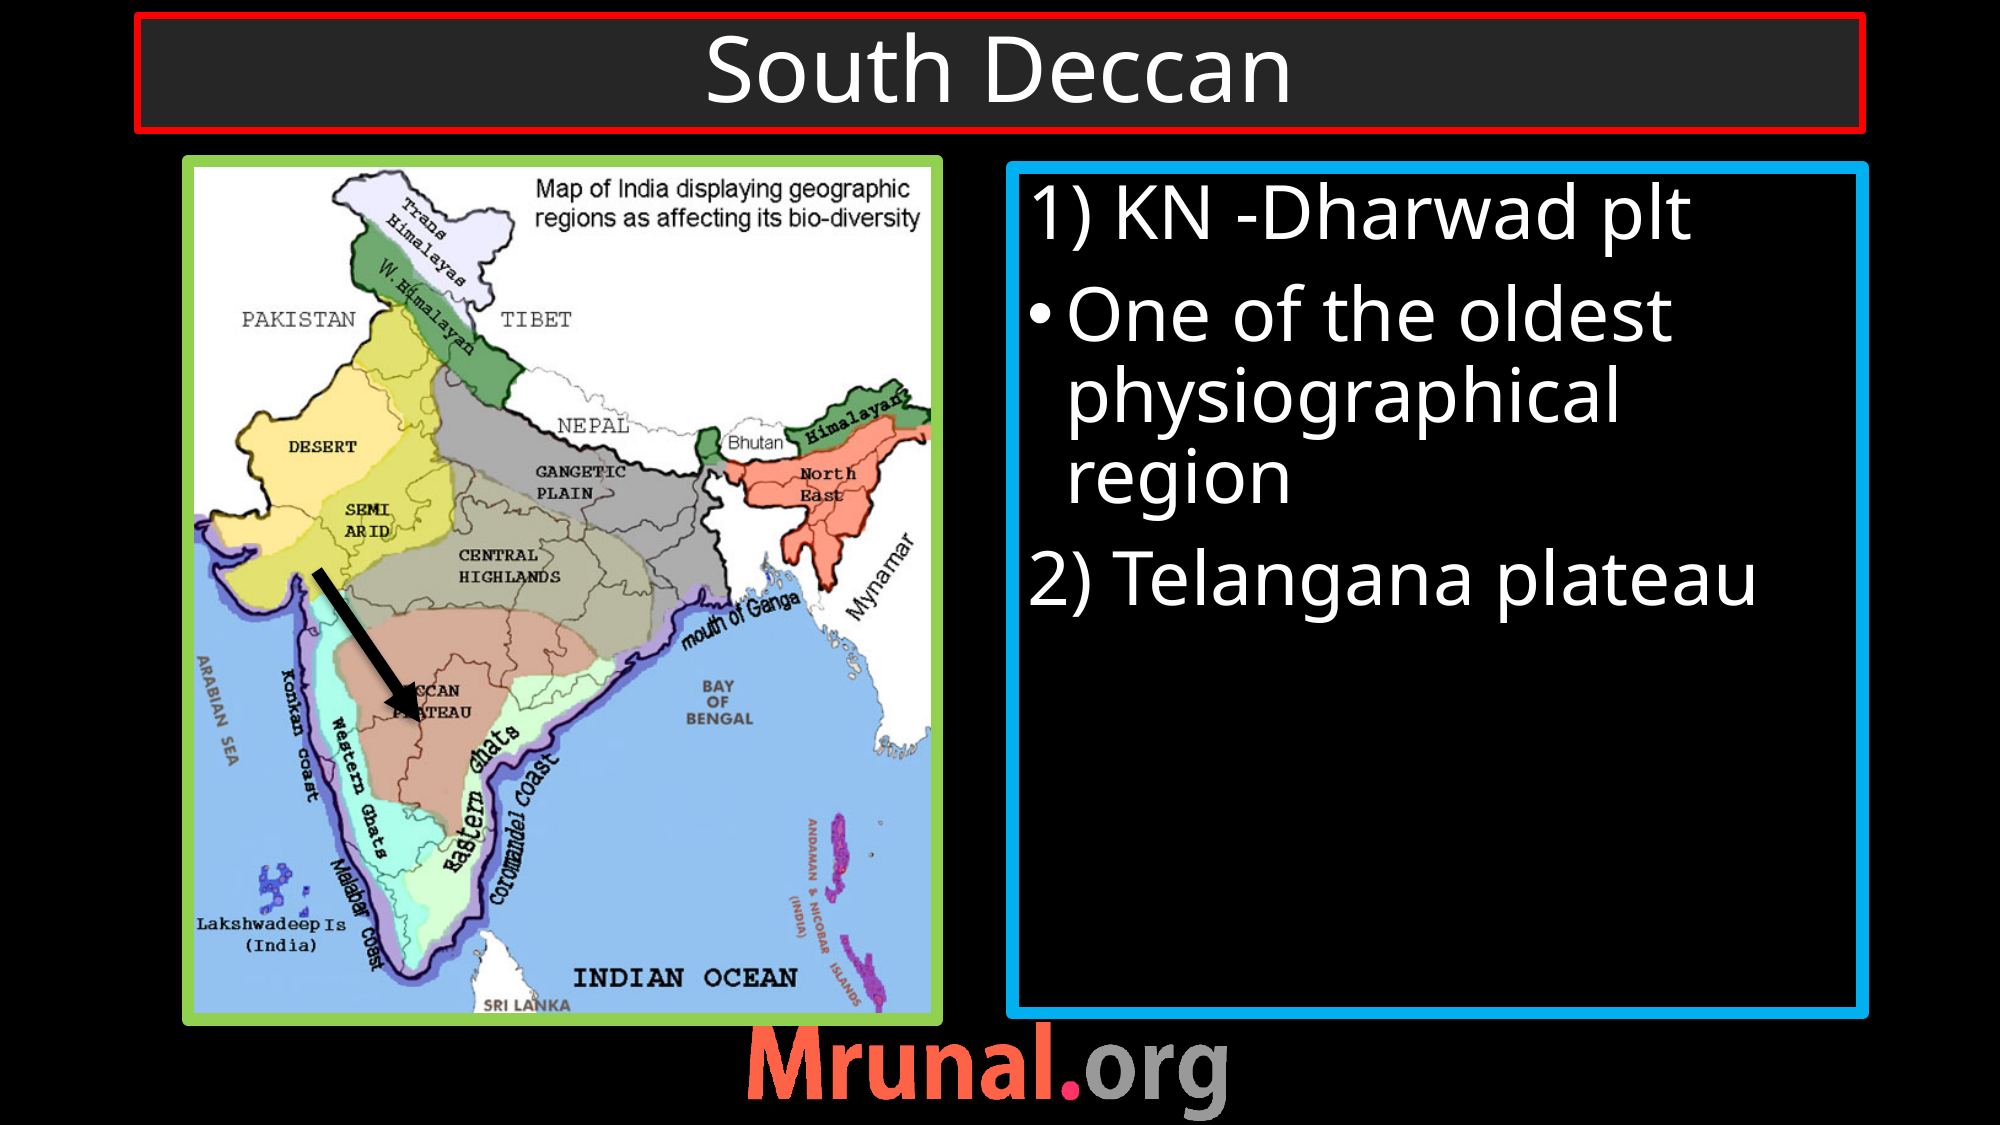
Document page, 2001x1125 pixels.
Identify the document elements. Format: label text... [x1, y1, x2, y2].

picture [194, 167, 931, 1014]
title South Deccan [137, 15, 1863, 131]
picture [741, 1005, 1230, 1125]
list 1) KN -Dharwad plt One of the oldest physiographical region 2) Telangana plateau [1012, 167, 1863, 1014]
